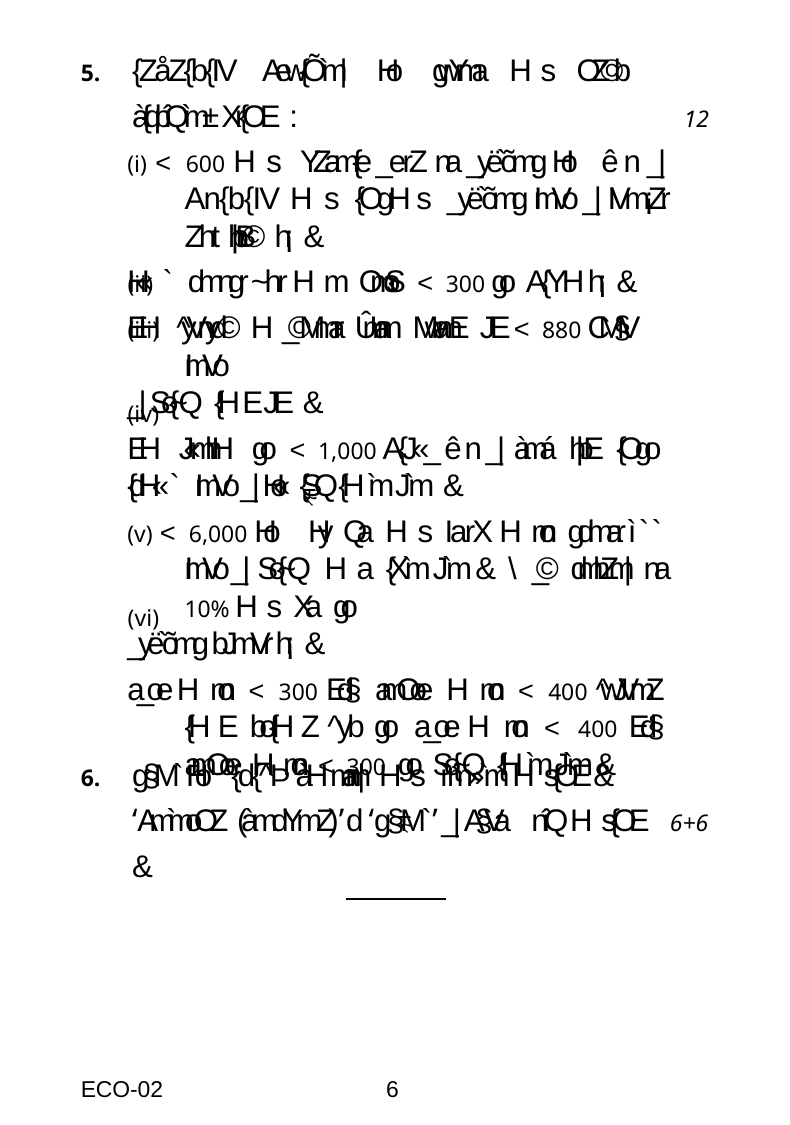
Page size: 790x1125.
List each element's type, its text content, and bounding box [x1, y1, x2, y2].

text_box 6+6 [667, 806, 712, 837]
text_box 6 [383, 1072, 401, 1103]
text_box 5. {ZåZ{b{IV Aew{Õ`m| Ho gwYma H s OZ©b à{dpîQ`m± Xr{OE : [78, 40, 652, 134]
text_box 12 [681, 102, 712, 133]
text_box (i) < 600 H s YZam{e _erZ na _yë`õmg Ho ê n _| An{b{IV H s {OgH s _yë`õmg ImVo _| IVm¡Zr Zht hþB© h¡ & H« ` dmngr ~hr H m Omo‹S < 300 go A{YH h¡ & EH ^yVnyd© H _©Mmar Ûmam MwamE JE < 880 CM§V ImVo _| So{~Q {H E JE & EH J«mhH go < 1,000 A{J«_ ê n _| àmá hþE {Ogo {dH« ` ImVo _| Ho« {SQ {H `m J`m & (v) < 6,000 Ho Hy Qa H s IarX H mo gdmar ì`` ImVo _| So{~Q H a {X`m J`m & \ _© dmhZm| na 10% H s Xa go _yë`õmg bJmVr h¡ & a_oe H mo < 300 Ed§ amOoe H mo < 400 ^wJVmZ {H E bo{H Z ^yb go a_oe H mo < 400 Ed§ amOoe H mo < 300 go So{~Q {H `m J`m & [125, 138, 666, 782]
text_box ECO-02 [78, 1072, 167, 1103]
text_box 6. g§M` Ho {d{^Þ àH mam| H s ì`m»`m H s{OE & ‘Am`moOZ (àmdYmZ)’ d ‘g§M`’ _| A§Va nîQ H s{OE & [78, 744, 652, 884]
